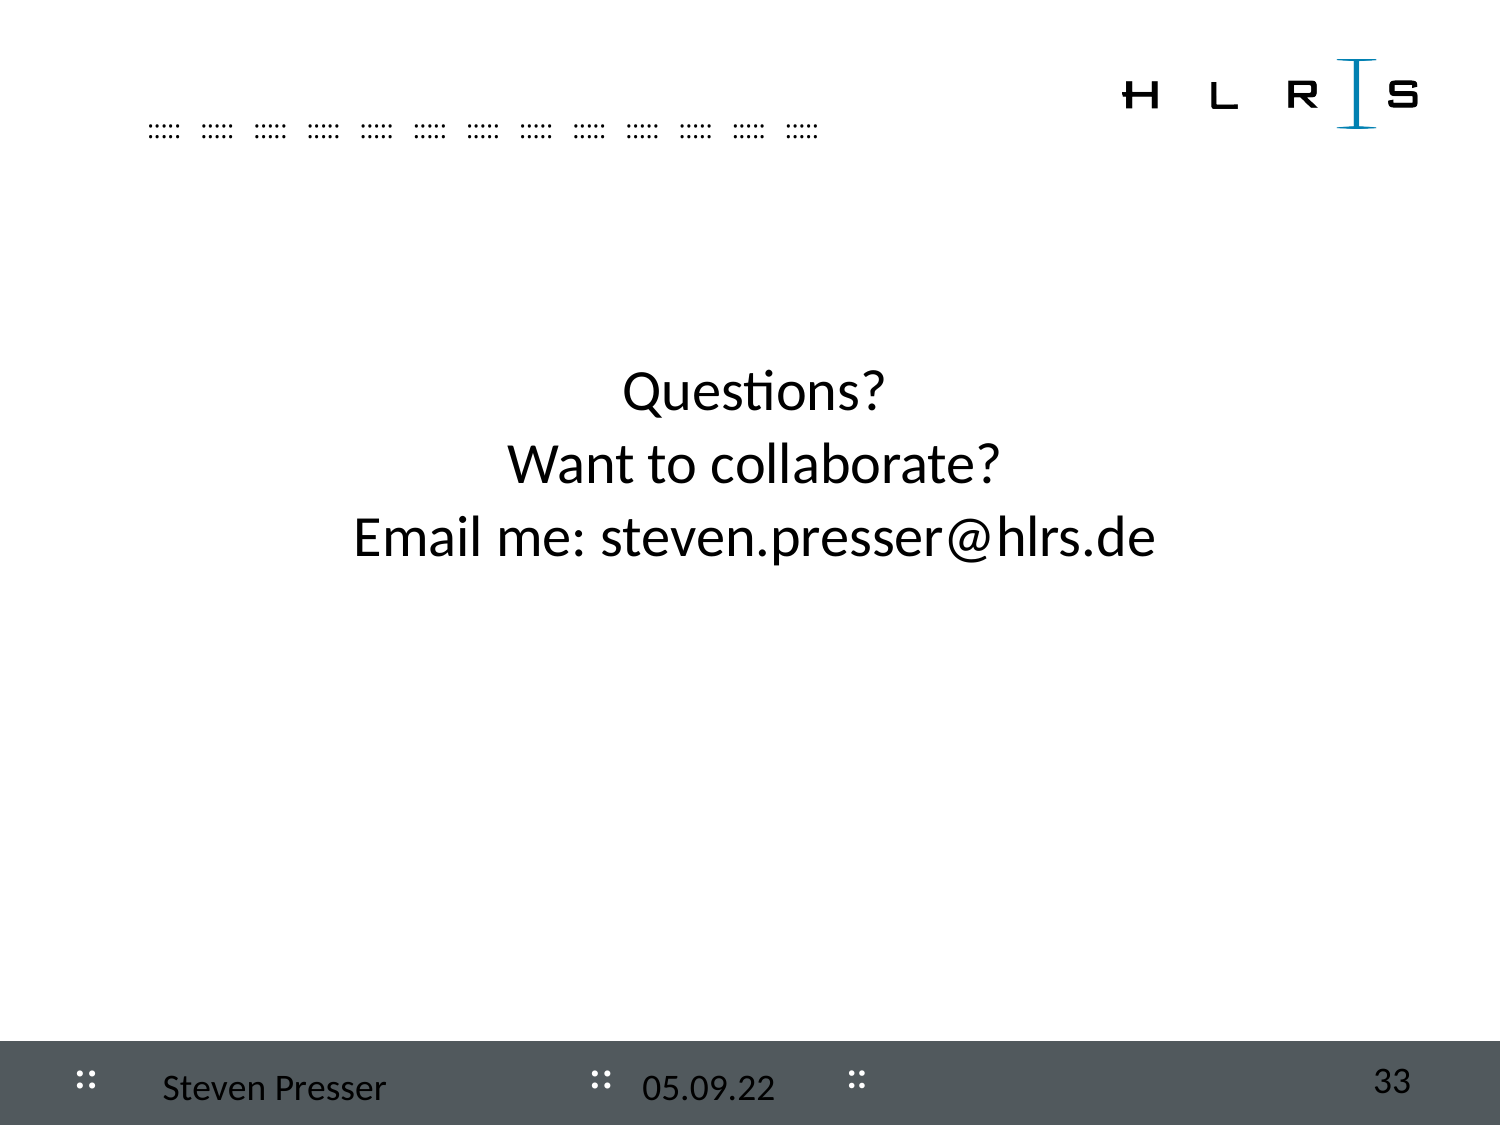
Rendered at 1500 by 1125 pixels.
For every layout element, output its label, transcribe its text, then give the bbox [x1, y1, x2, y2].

subtitle Questions? Want to collaborate? Email me: steven.presser@hlrs.de [46, 108, 1464, 829]
picture [1360, 59, 1418, 108]
picture [1122, 59, 1353, 108]
